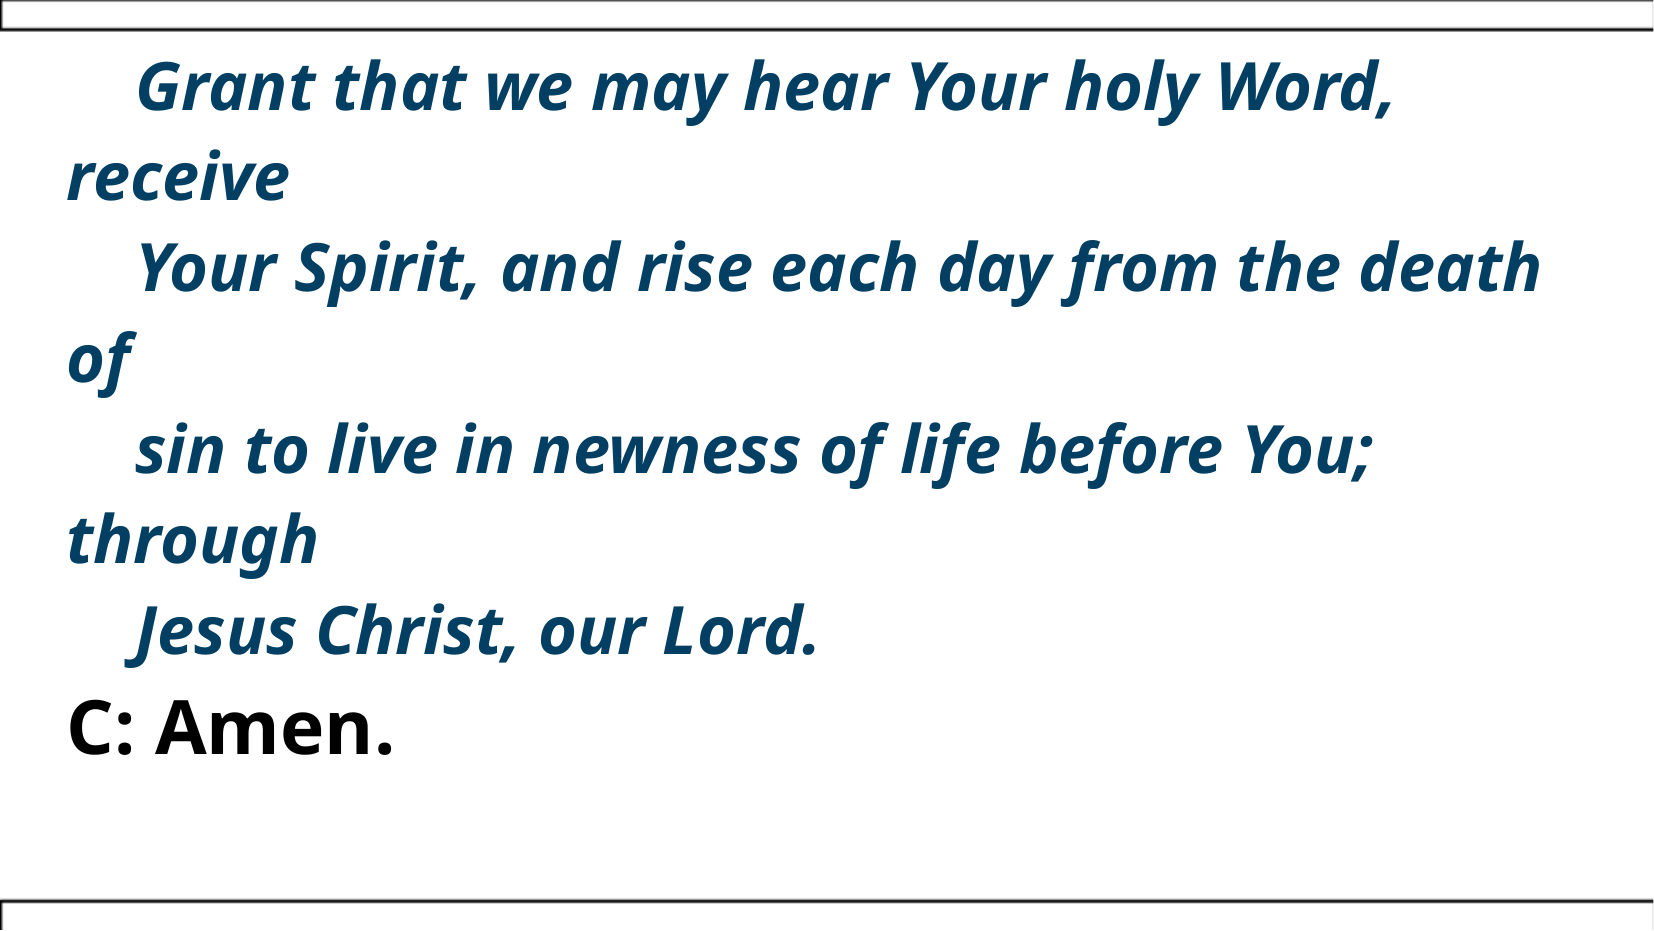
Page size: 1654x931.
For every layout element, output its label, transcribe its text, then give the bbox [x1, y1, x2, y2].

picture [0, 0, 1654, 930]
text_box Grant that we may hear Your holy Word, receive Your Spirit, and rise each day from the death of sin to live in newness of life before You; through Jesus Christ, our Lord. C: Amen. [51, 31, 1606, 501]
